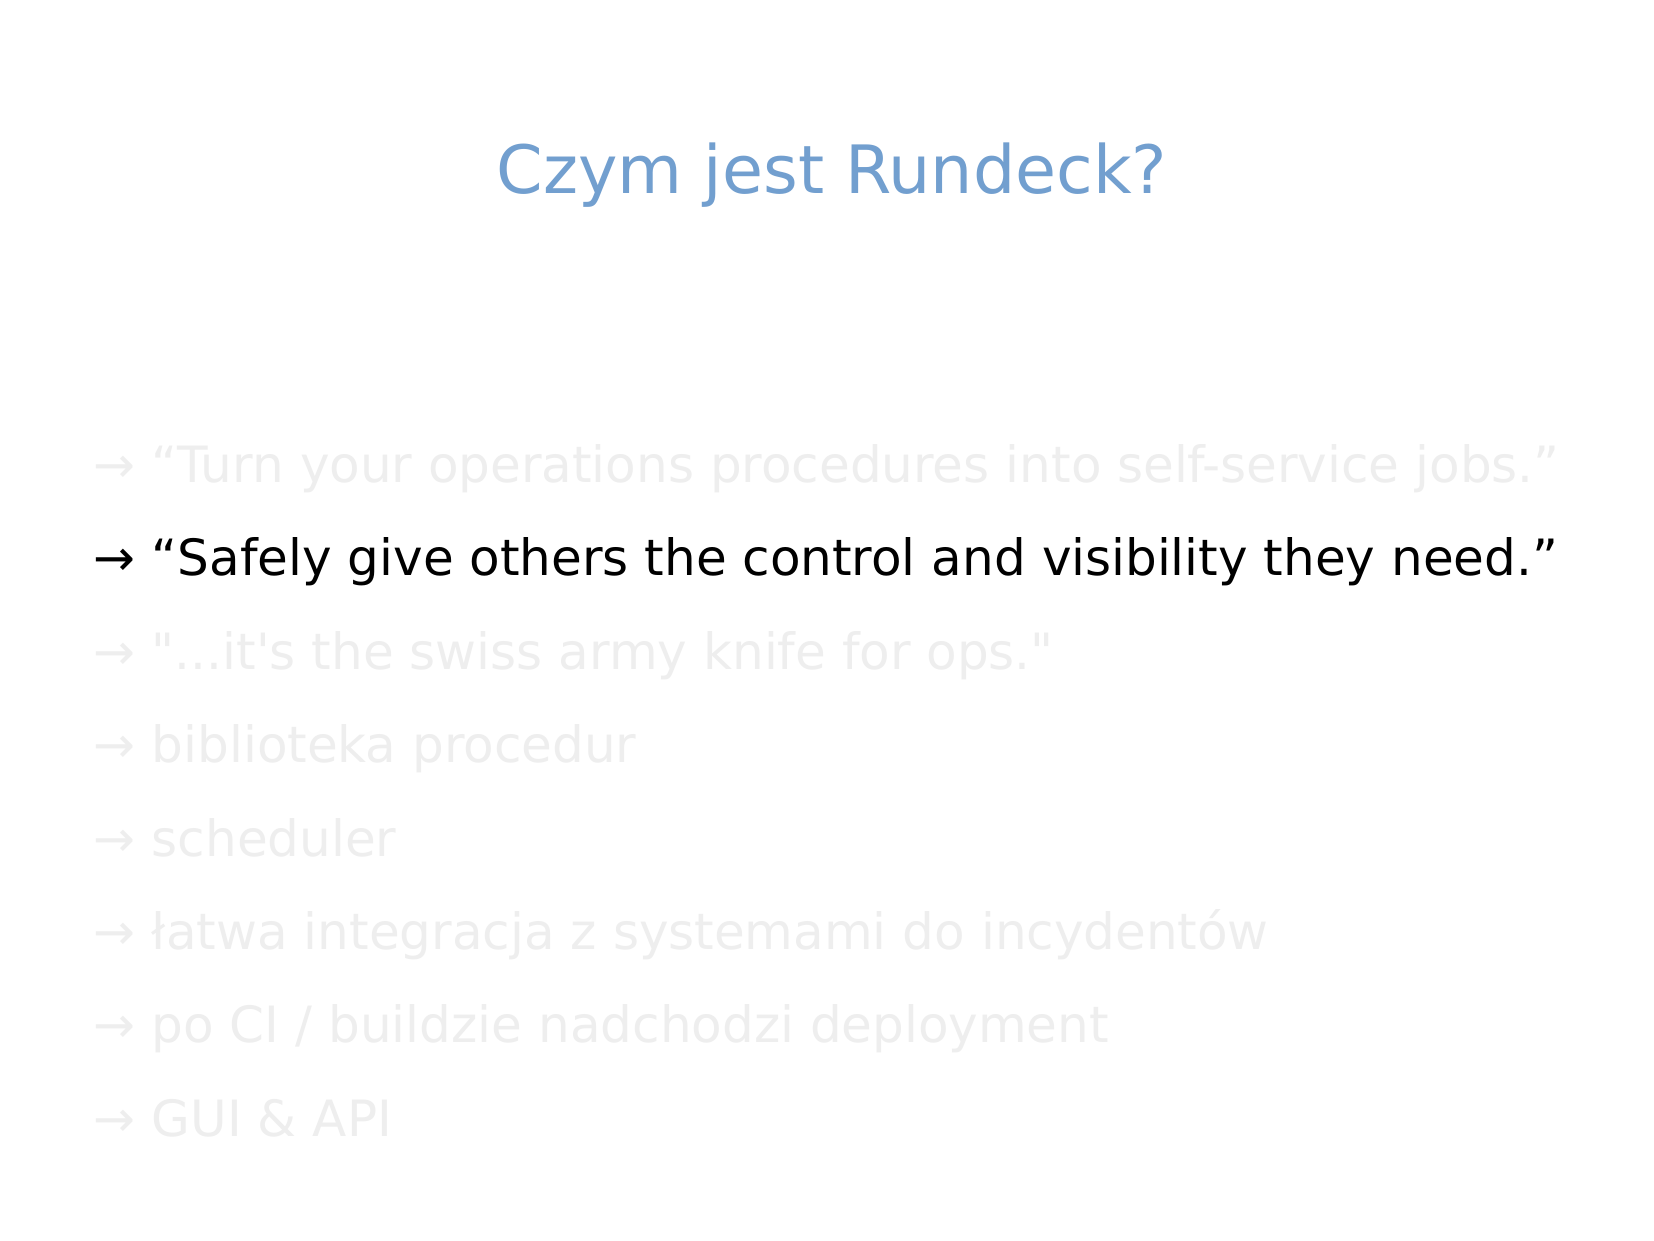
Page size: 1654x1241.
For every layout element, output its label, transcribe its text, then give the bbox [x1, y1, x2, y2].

text_box Czym jest Rundeck? [482, 123, 1183, 217]
text_box → “Turn your operations procedures into self-service jobs.” → “Safely give others the control and visibility they need.” → "...it's the swiss army knife for ops." → biblioteka procedur → scheduler → łatwa integracja z systemami do incydentów → po CI / buildzie nadchodzi deployment → GUI & API [79, 399, 1575, 1127]
